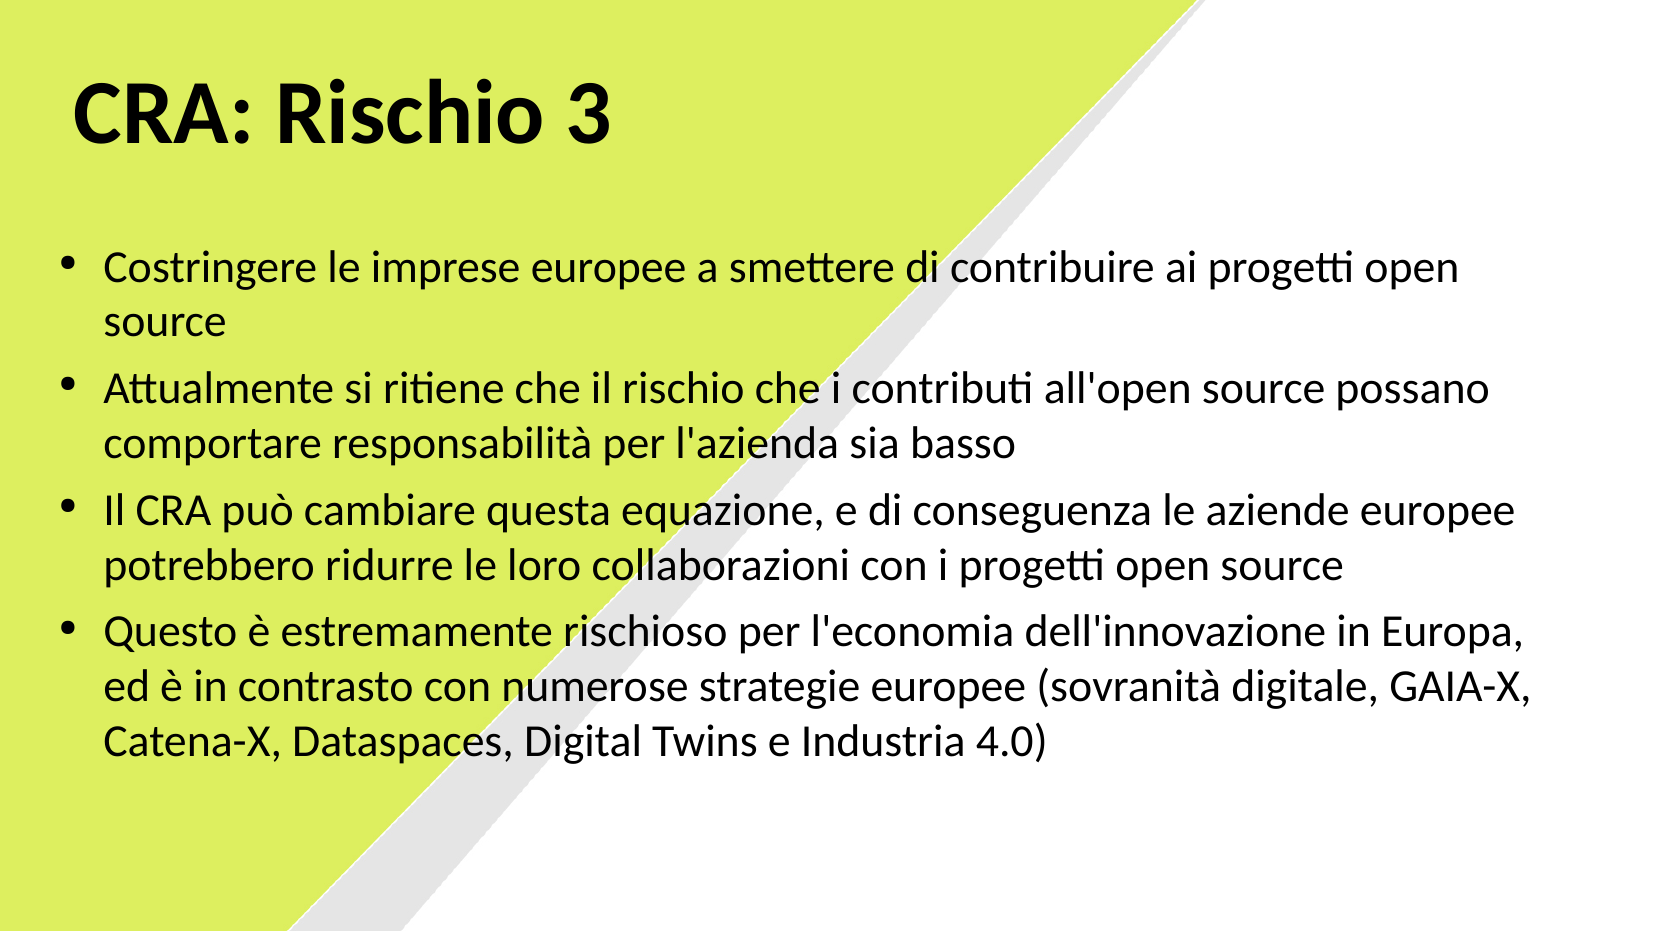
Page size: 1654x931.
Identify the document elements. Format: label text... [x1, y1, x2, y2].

picture [0, 0, 1654, 931]
title CRA: Rischio 3 [59, 37, 1571, 178]
list Costringere le imprese europee a smettere di contribuire ai progetti open source Attualmente si ritiene che il rischio che i contributi all'open source possano comportare responsabilità per l'azienda sia basso Il CRA può cambiare questa equazione, e di conseguenza le aziende europee potrebbero ridurre le loro collaborazioni con i progetti open source Questo è estremamente rischioso per l'economia dell'innovazione in Europa, ed è in contrasto con numerose strategie europee (sovranità digitale, GAIA-X, Catena-X, Dataspaces, Digital Twins e Industria 4.0) [59, 236, 1571, 886]
